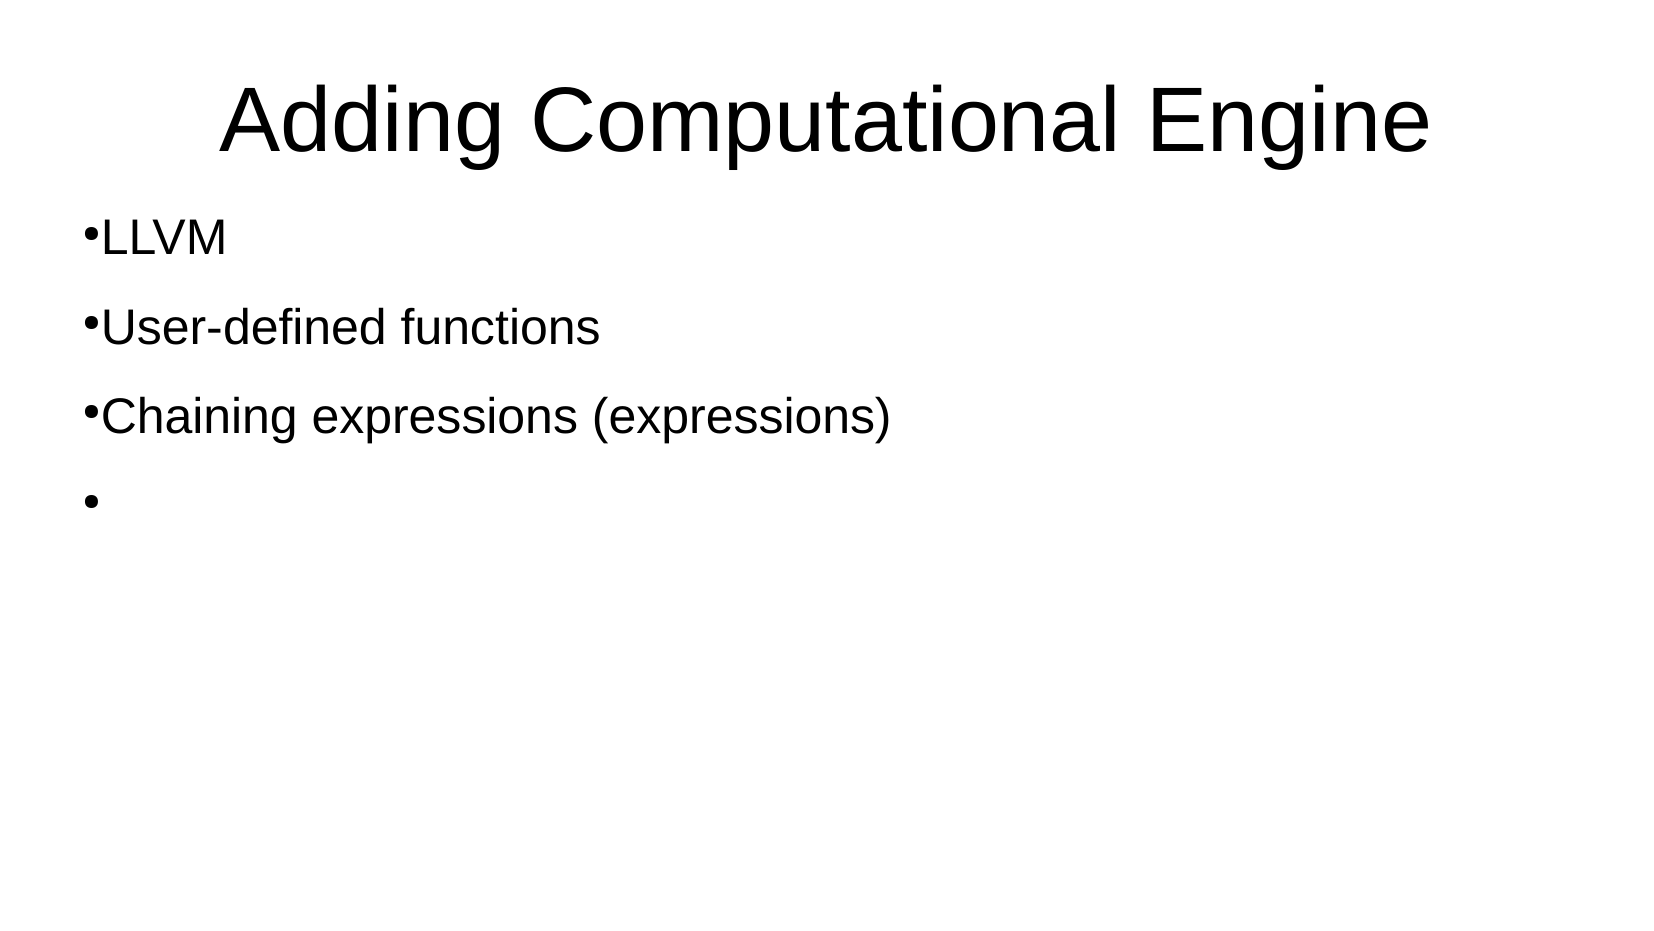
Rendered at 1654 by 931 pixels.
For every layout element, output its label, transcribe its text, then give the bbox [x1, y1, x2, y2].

title Adding Computational Engine [82, 37, 1571, 193]
list LLVM User-defined functions Chaining expressions (expressions) [82, 204, 1571, 745]
